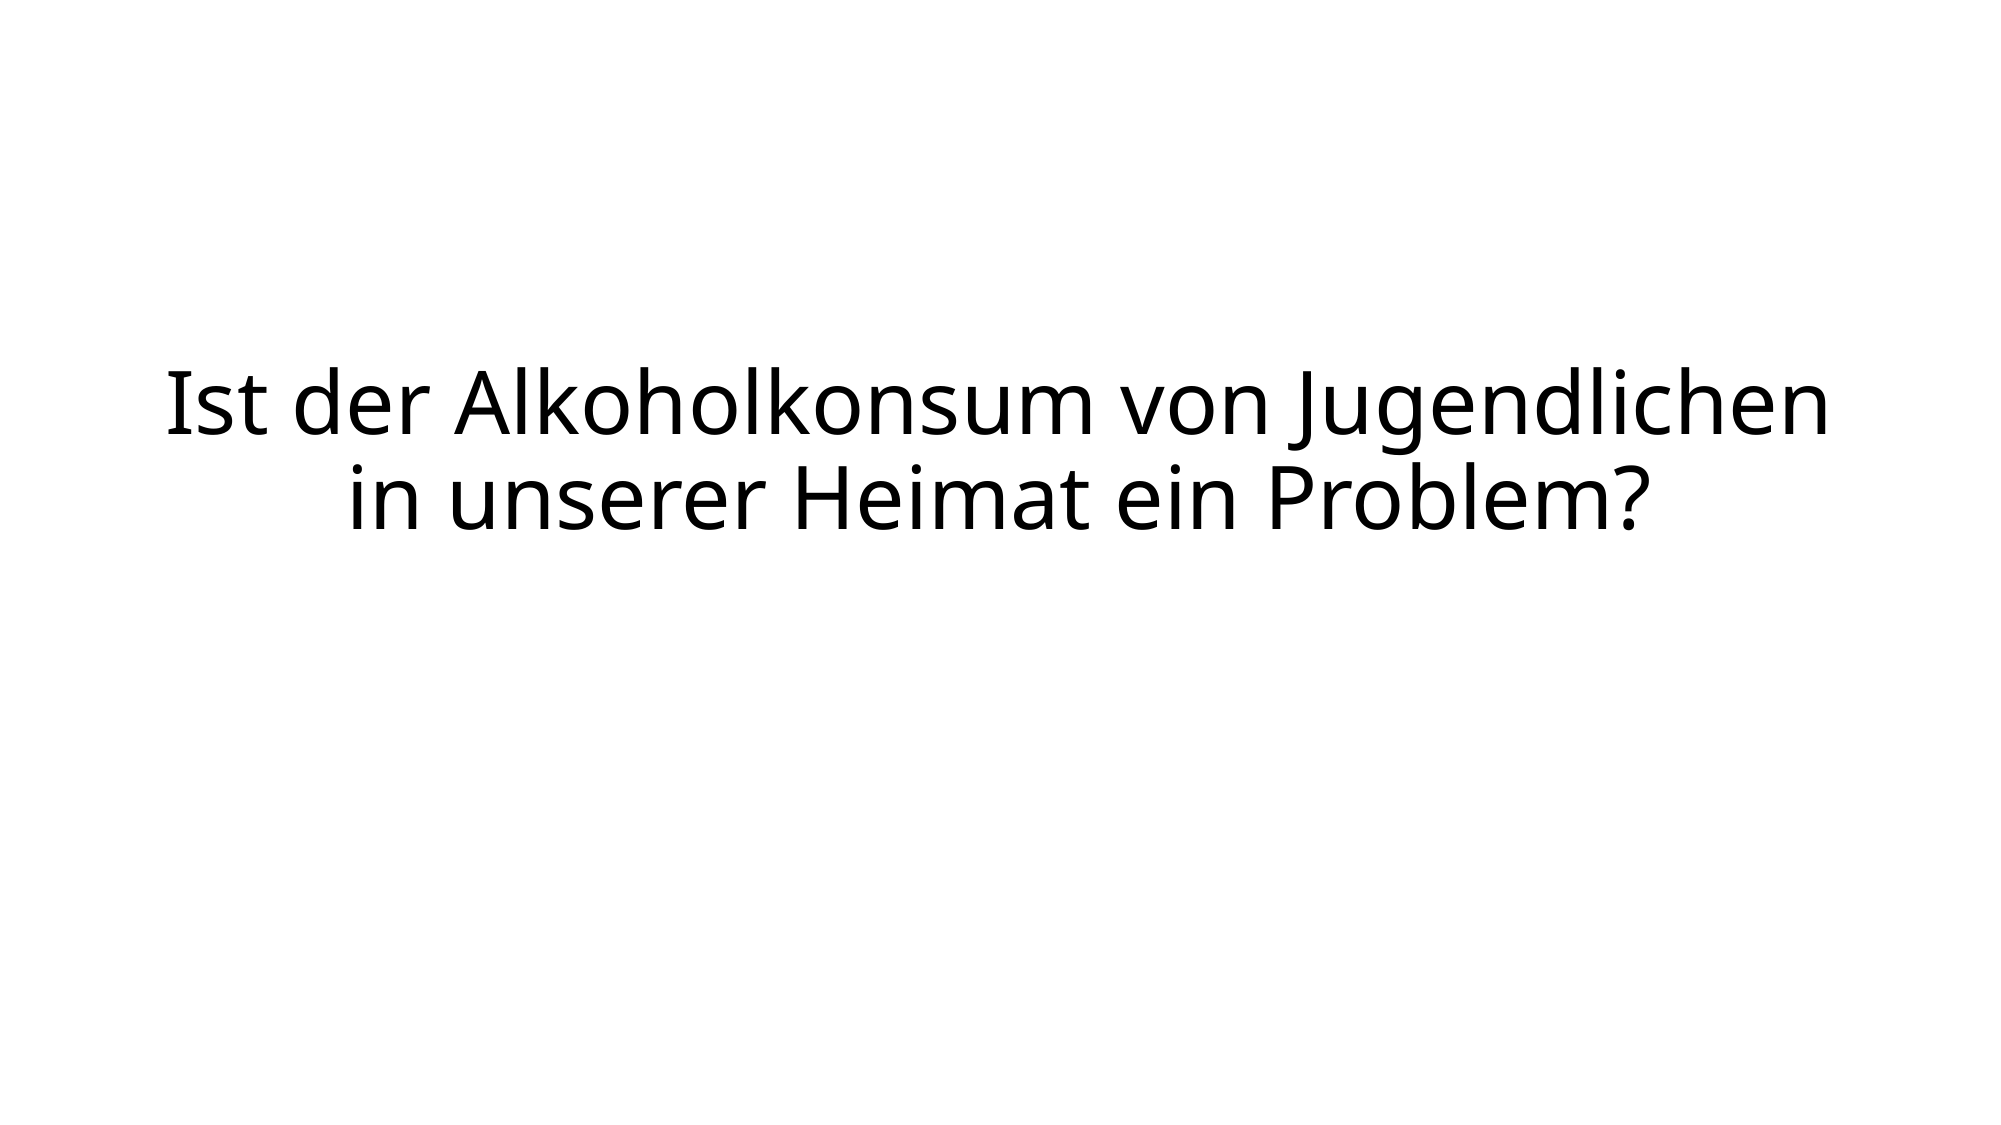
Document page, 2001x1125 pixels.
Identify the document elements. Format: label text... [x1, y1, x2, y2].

title Ist der Alkoholkonsum von Jugendlichen in unserer Heimat ein Problem? [137, 345, 1863, 563]
